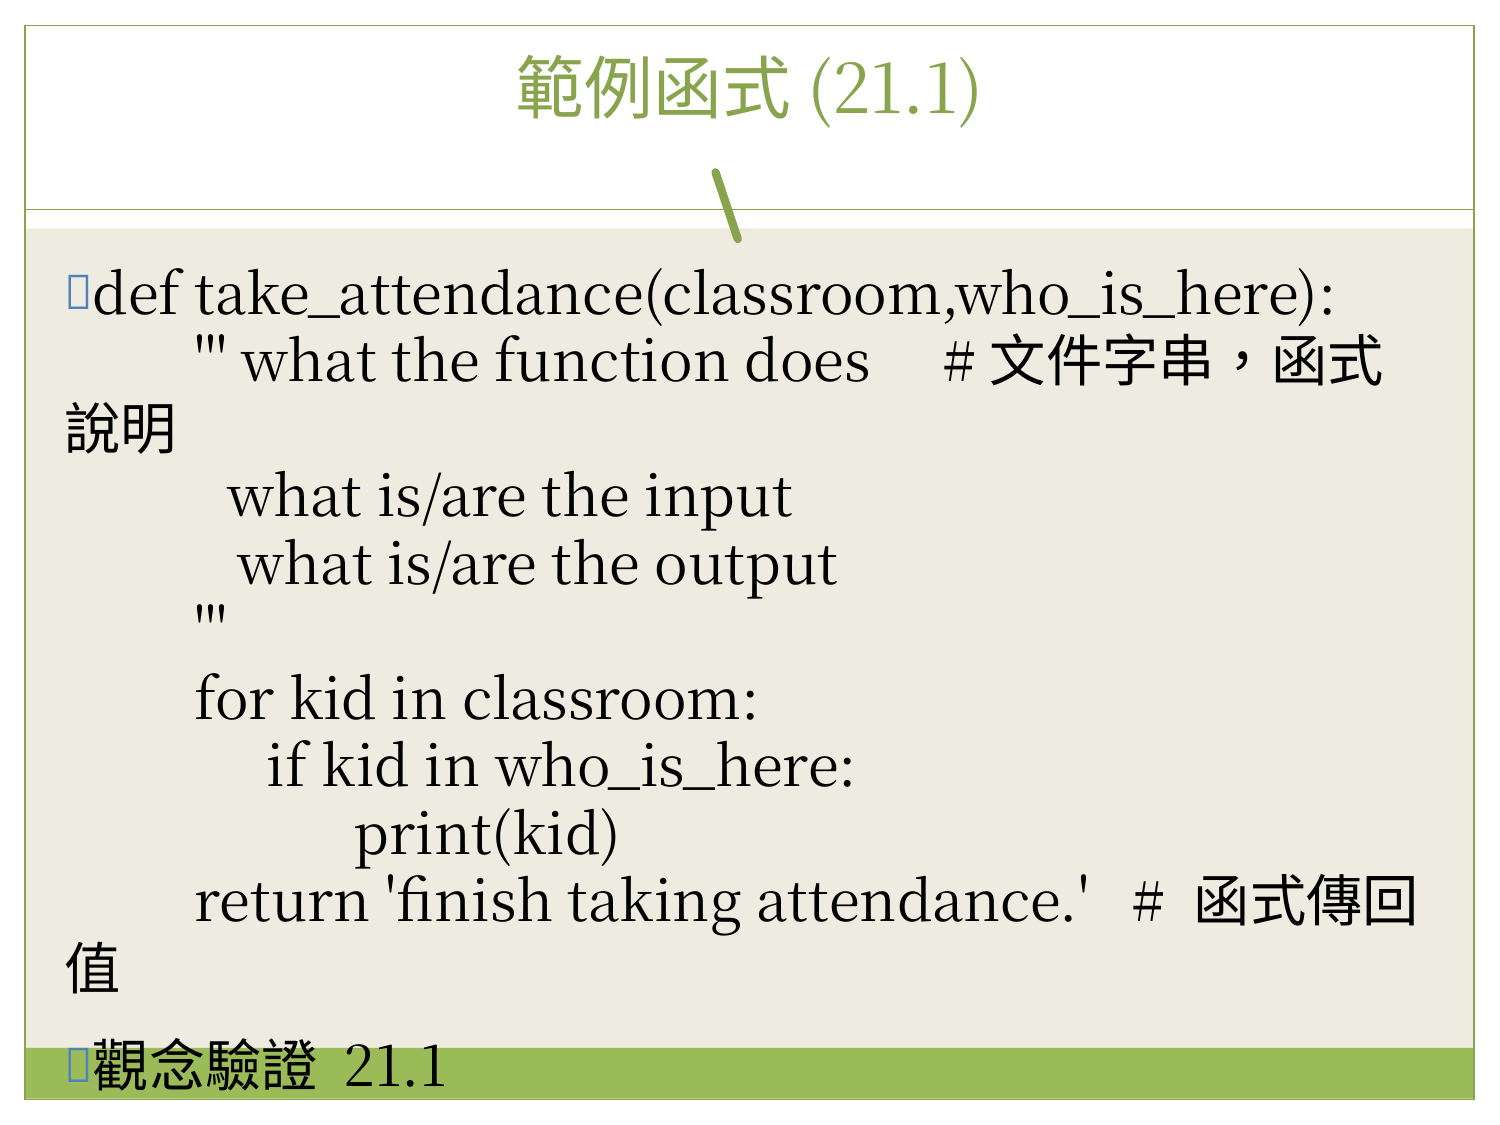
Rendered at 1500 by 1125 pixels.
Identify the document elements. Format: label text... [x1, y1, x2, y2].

title 範例函式(21.1) [49, 37, 1450, 162]
list def take_attendance(classroom,who_is_here): ''' what the function does #文件字串，函式說明 what is/are the input what is/are the output ''' for kid in classroom: if kid in who_is_here: print(kid) return 'finish taking attendance.' # 函式傳回值 觀念驗證 21.1 [49, 250, 1445, 1001]
